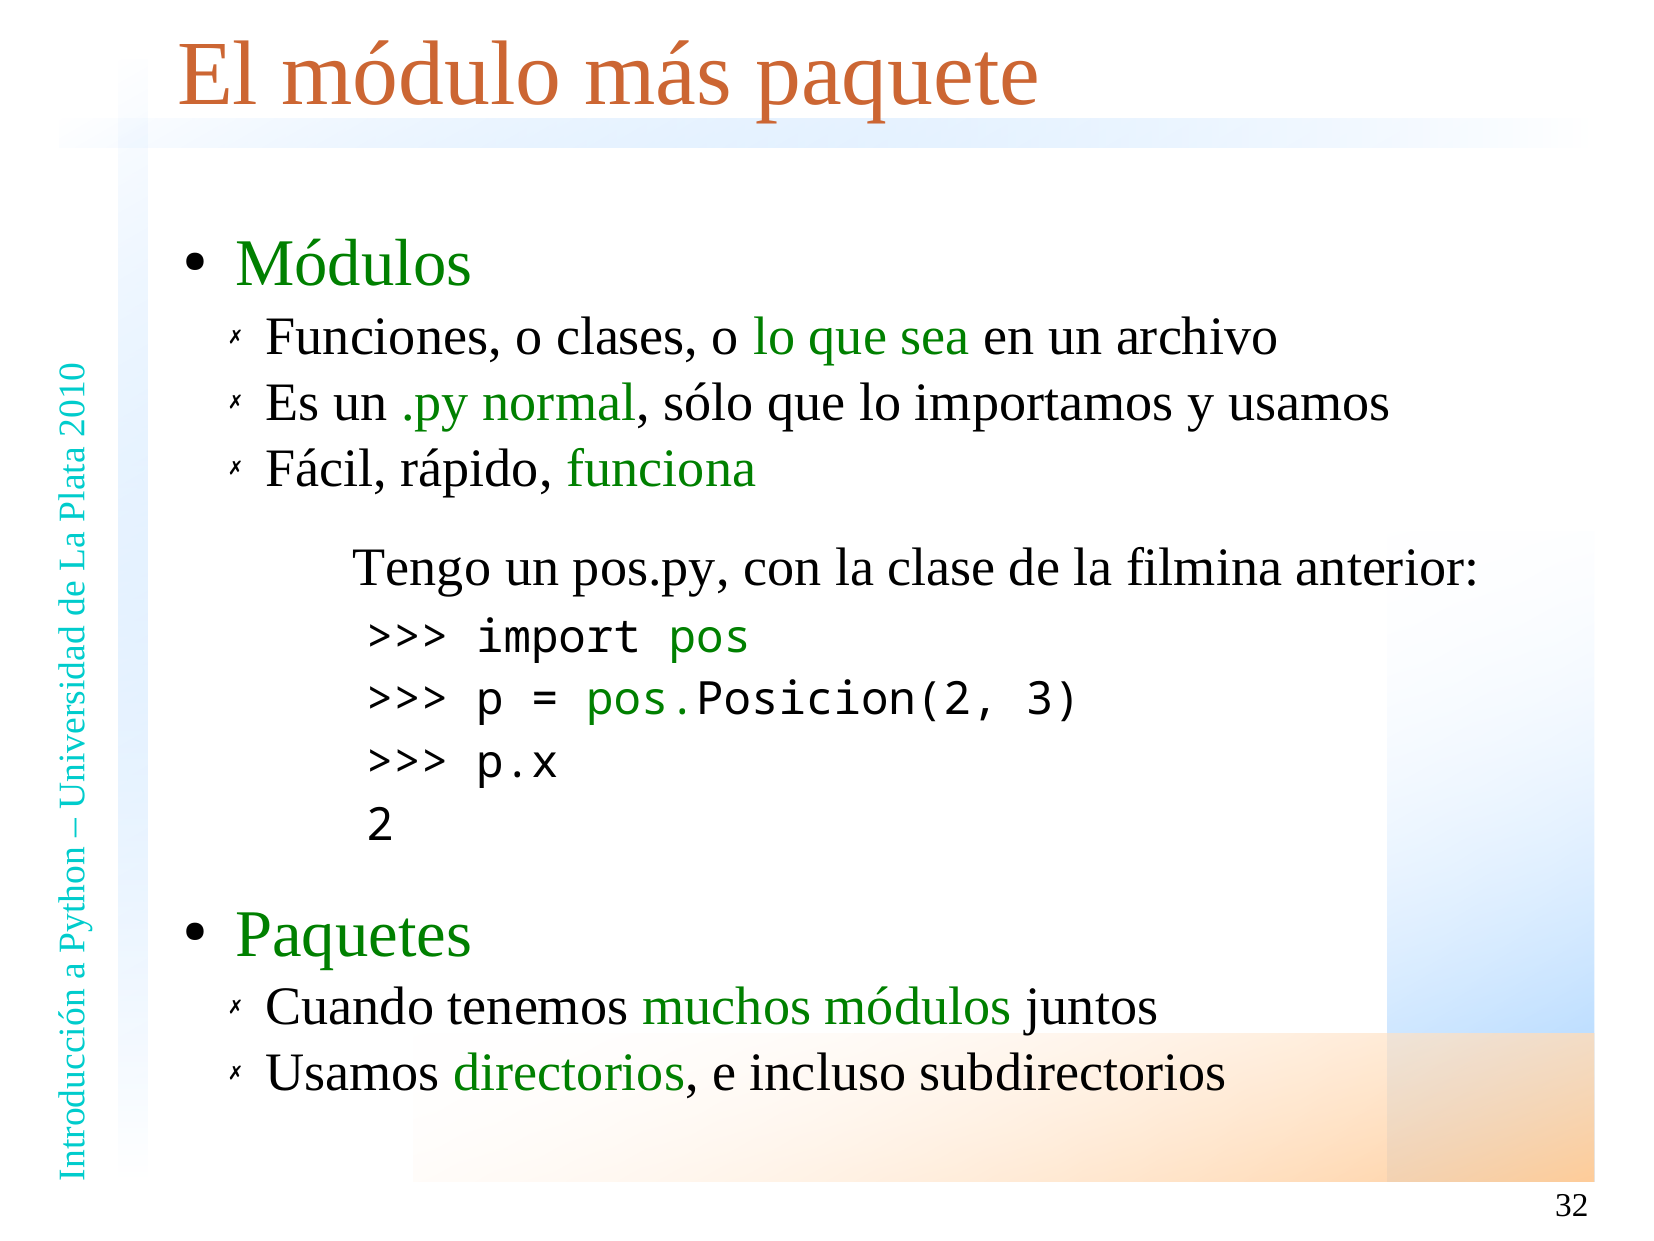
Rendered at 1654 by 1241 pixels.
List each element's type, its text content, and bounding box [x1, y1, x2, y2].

text_box Módulos Funciones, o clases, o lo que sea en un archivo Es un .py normal, sólo que lo importamos y usamos Fácil, rápido, funciona Tengo un pos.py, con la clase de la filmina anterior: >>> import pos >>> p = pos.Posicion(2, 3) >>> p.x 2 Paquetes Cuando tenemos muchos módulos juntos Usamos directorios, e incluso subdirectorios [147, 147, 1595, 1182]
title El módulo más paquete [177, 0, 1595, 147]
